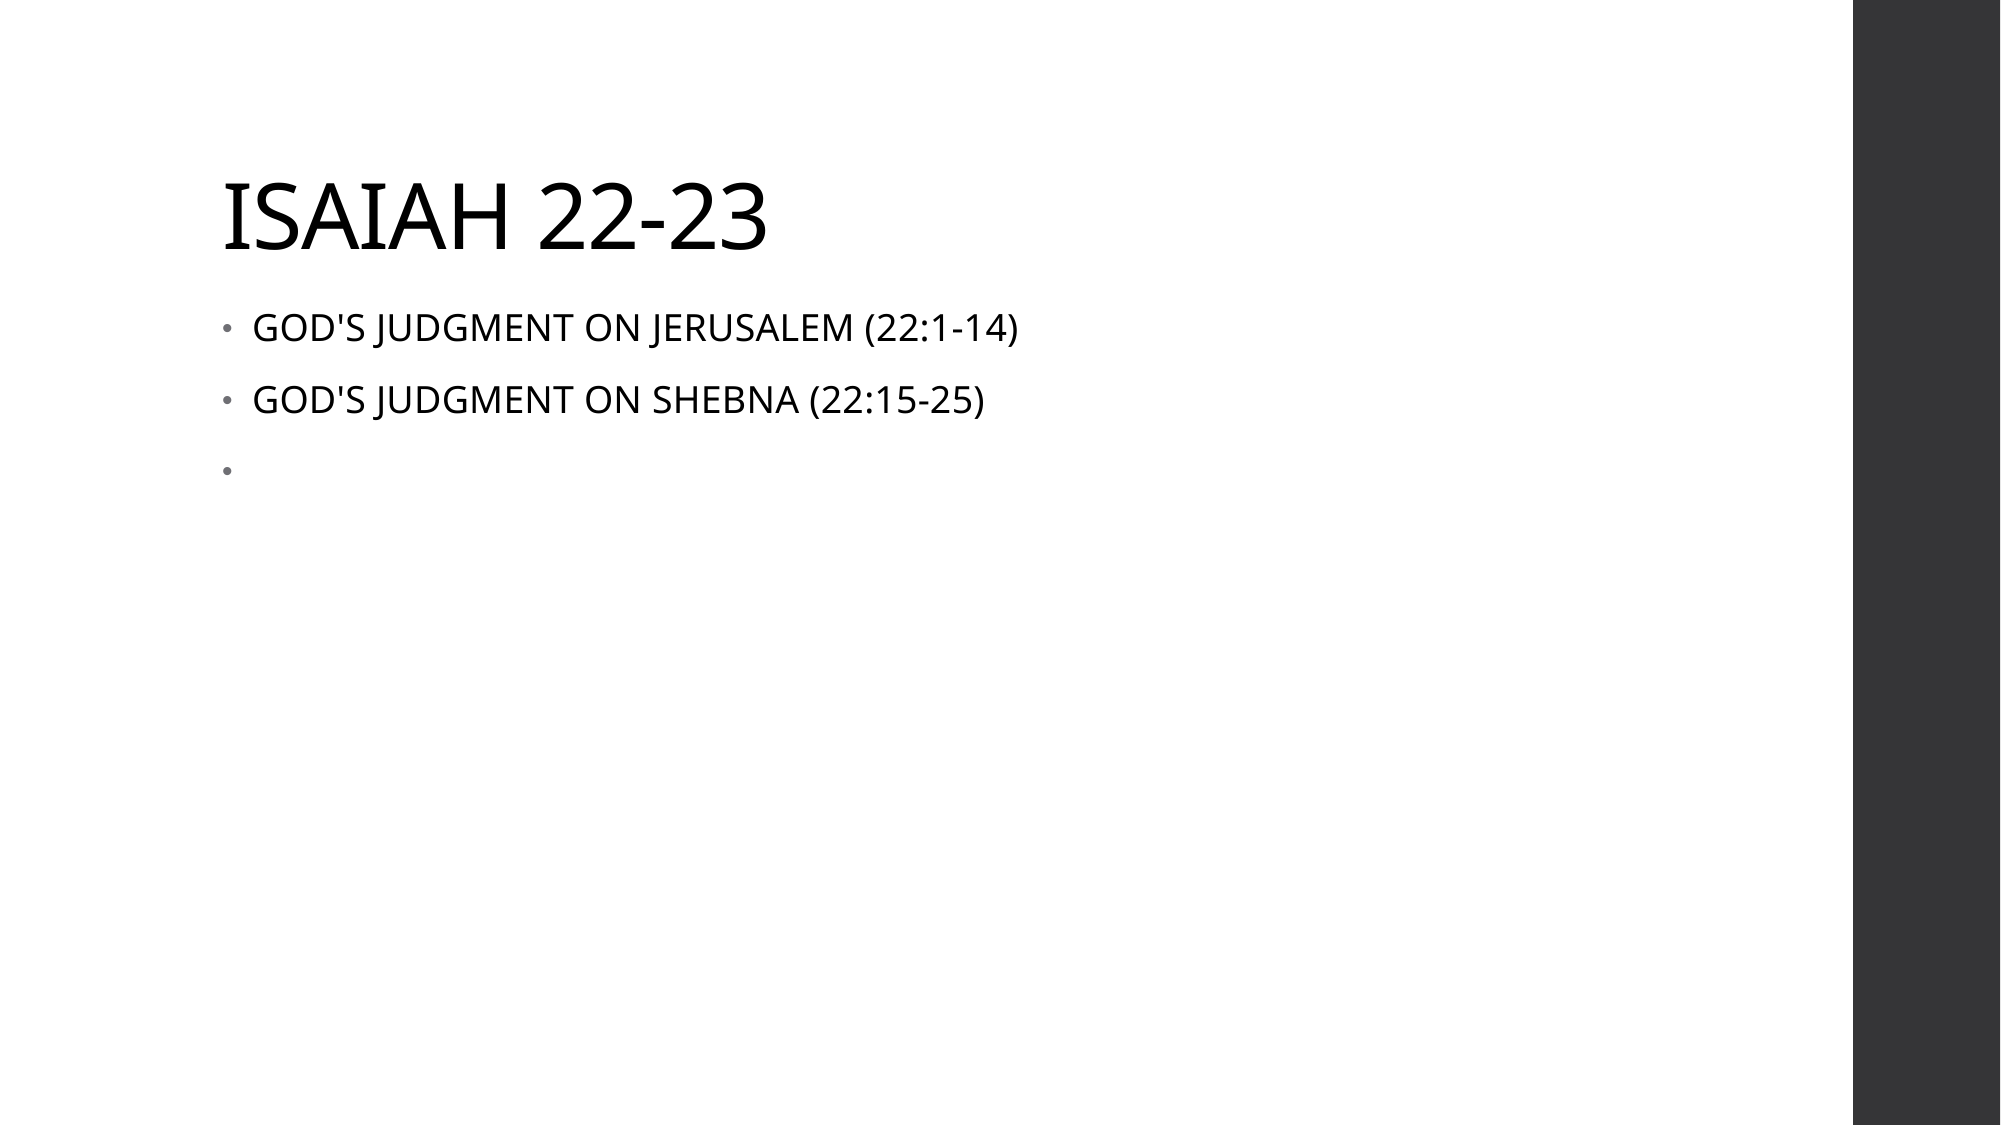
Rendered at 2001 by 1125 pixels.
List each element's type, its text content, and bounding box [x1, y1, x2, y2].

list GOD'S JUDGMENT ON JERUSALEM (22:1-14) GOD'S JUDGMENT ON SHEBNA (22:15-25) [206, 299, 1617, 1014]
title ISAIAH 22-23 [206, 60, 1797, 278]
